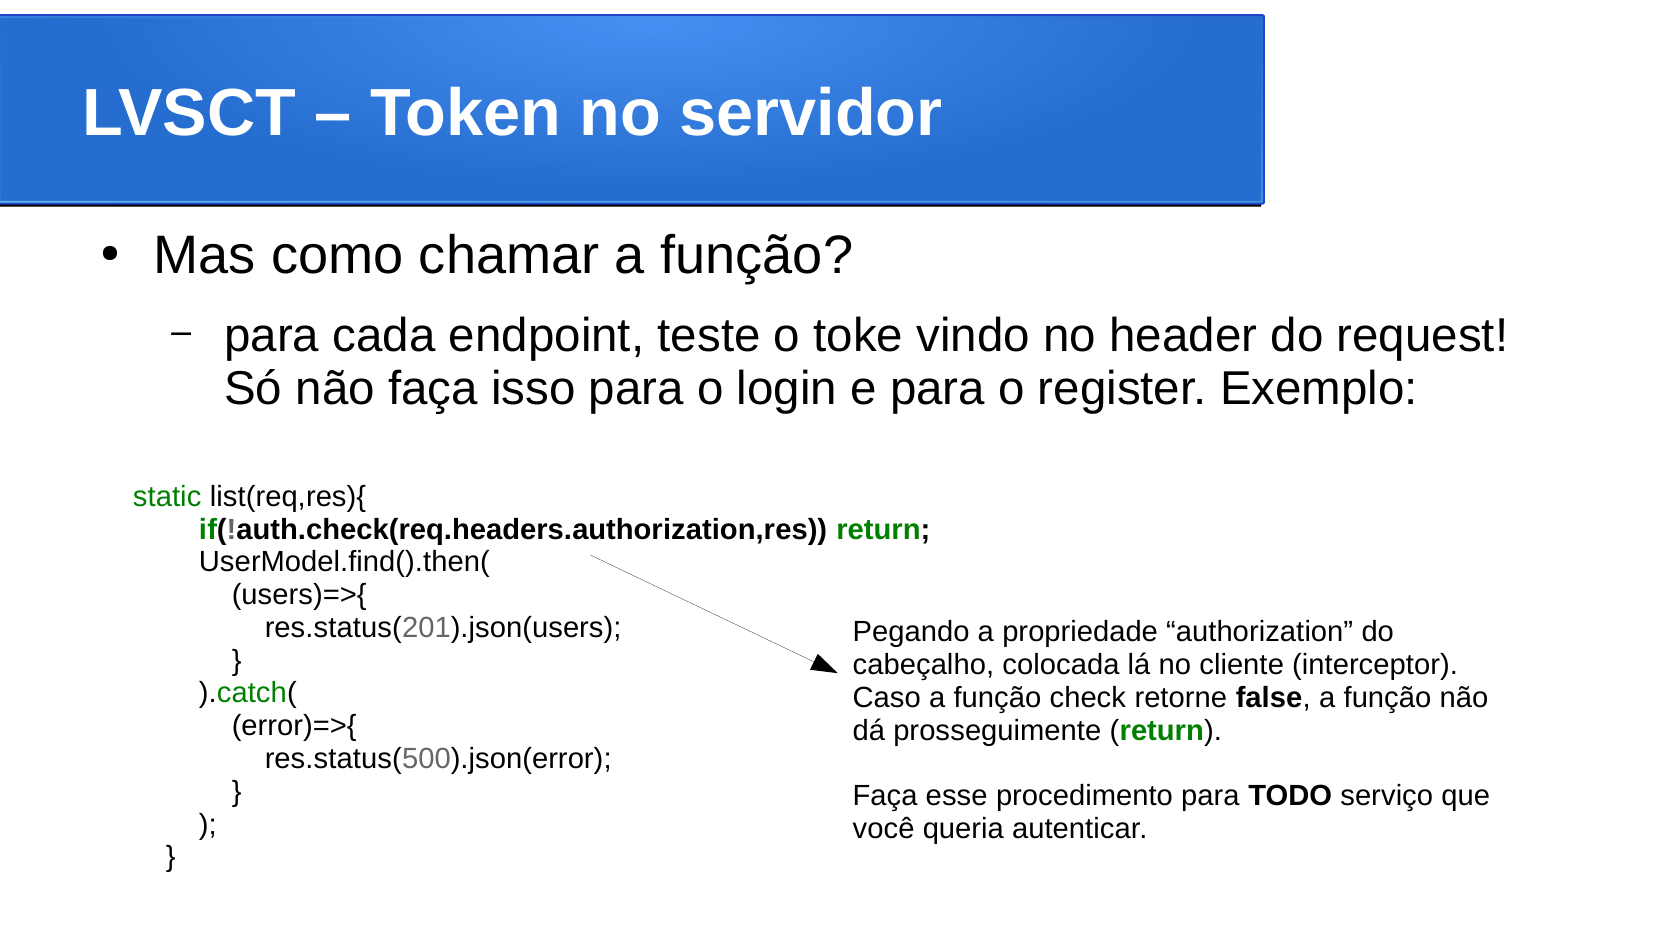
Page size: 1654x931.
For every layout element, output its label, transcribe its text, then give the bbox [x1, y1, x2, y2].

text_box Pegando a propriedade “authorization” do cabeçalho, colocada lá no cliente (interceptor). Caso a função check retorne false, a função não dá prosseguimente (return). Faça esse procedimento para TODO serviço que você queria autenticar. [837, 607, 1514, 853]
title LVSCT – Token no servidor [82, 35, 1235, 189]
text_box static list(req,res){ if(!auth.check(req.headers.authorization,res)) return; UserModel.find().then( (users)=>{ res.status(201).json(users); } ).catch( (error)=>{ res.status(500).json(error); } ); } [118, 472, 1016, 881]
list Mas como chamar a função? para cada endpoint, teste o toke vindo no header do request! Só não faça isso para o login e para o register. Exemplo: [82, 224, 1571, 764]
